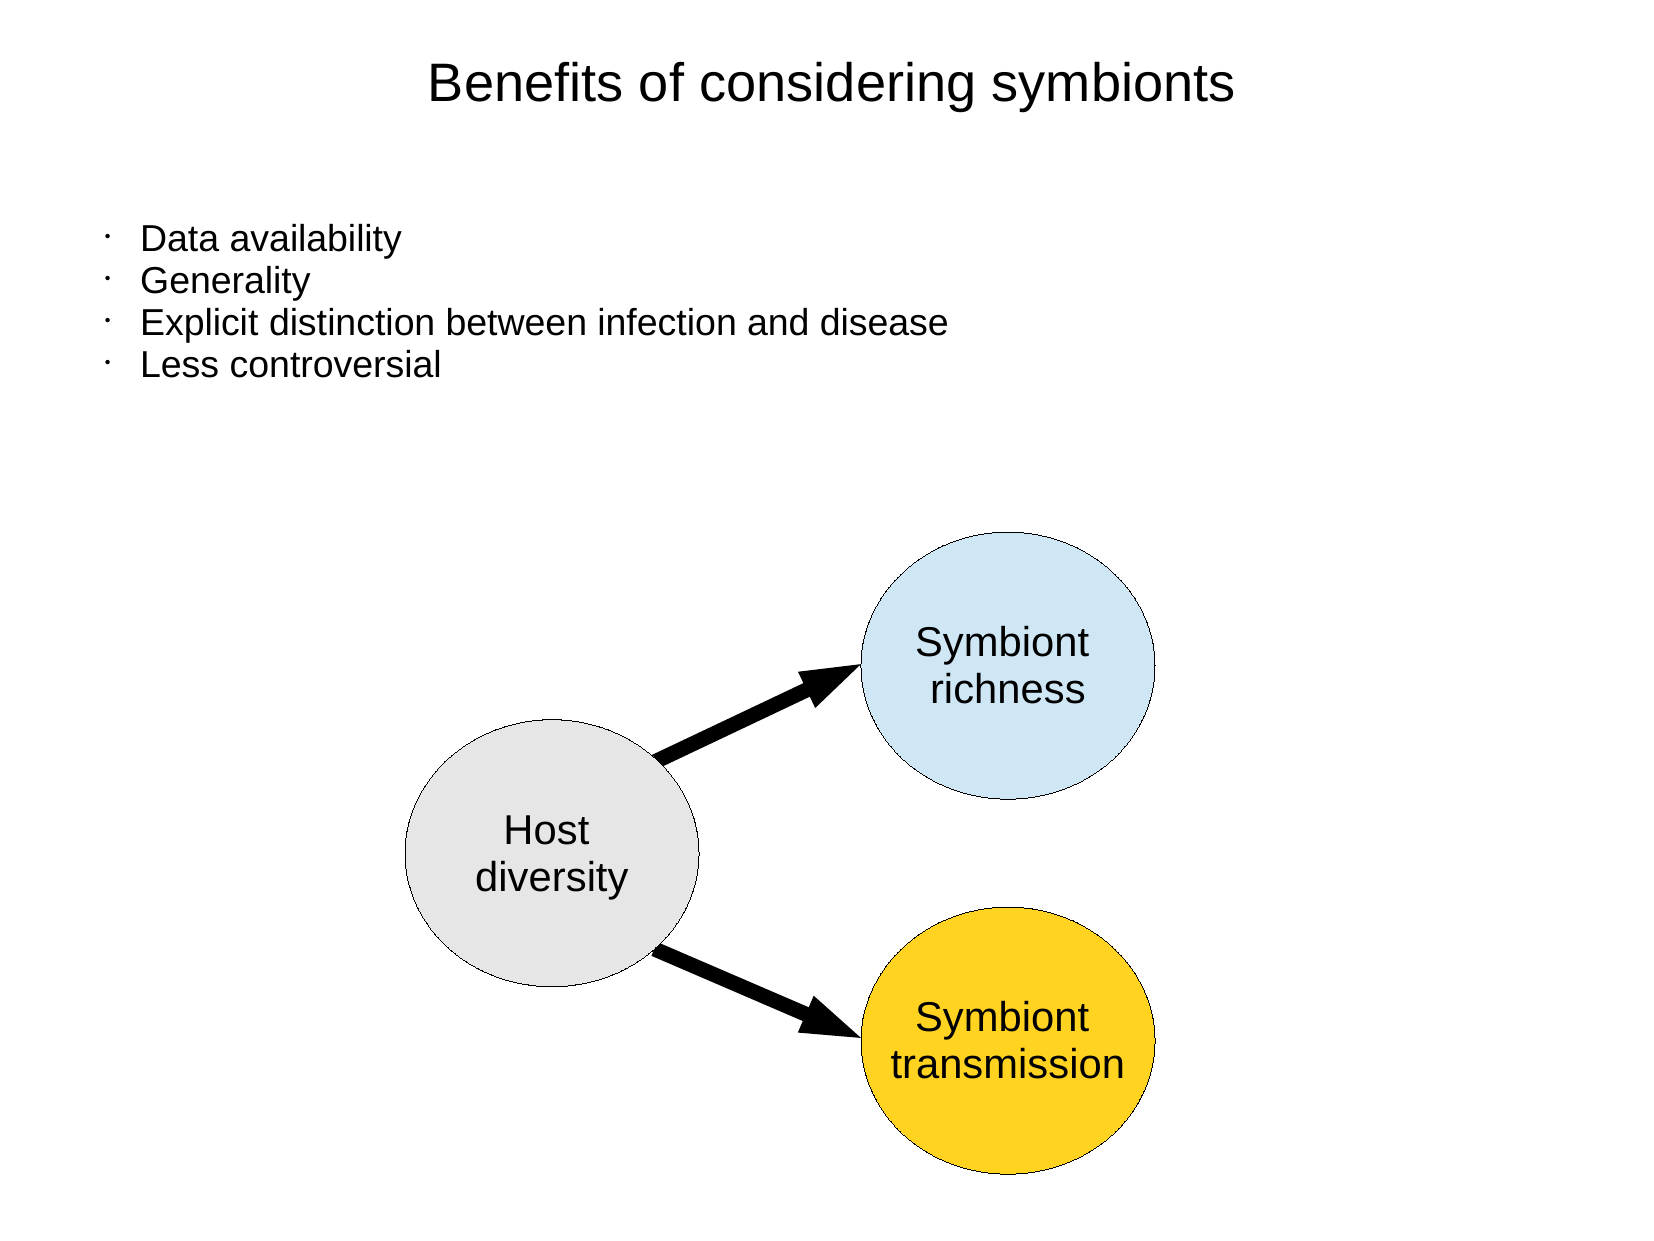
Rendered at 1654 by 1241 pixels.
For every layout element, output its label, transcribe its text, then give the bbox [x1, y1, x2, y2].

text_box Symbiont transmission [861, 907, 1156, 1175]
text_box Host diversity [405, 719, 700, 987]
text_box [600, 991, 889, 1121]
text_box Data availability Generality Explicit distinction between infection and disease Less controversial [90, 210, 1546, 411]
text_box Symbiont richness [860, 532, 1156, 800]
text_box Benefits of considering symbionts [105, 45, 1576, 128]
